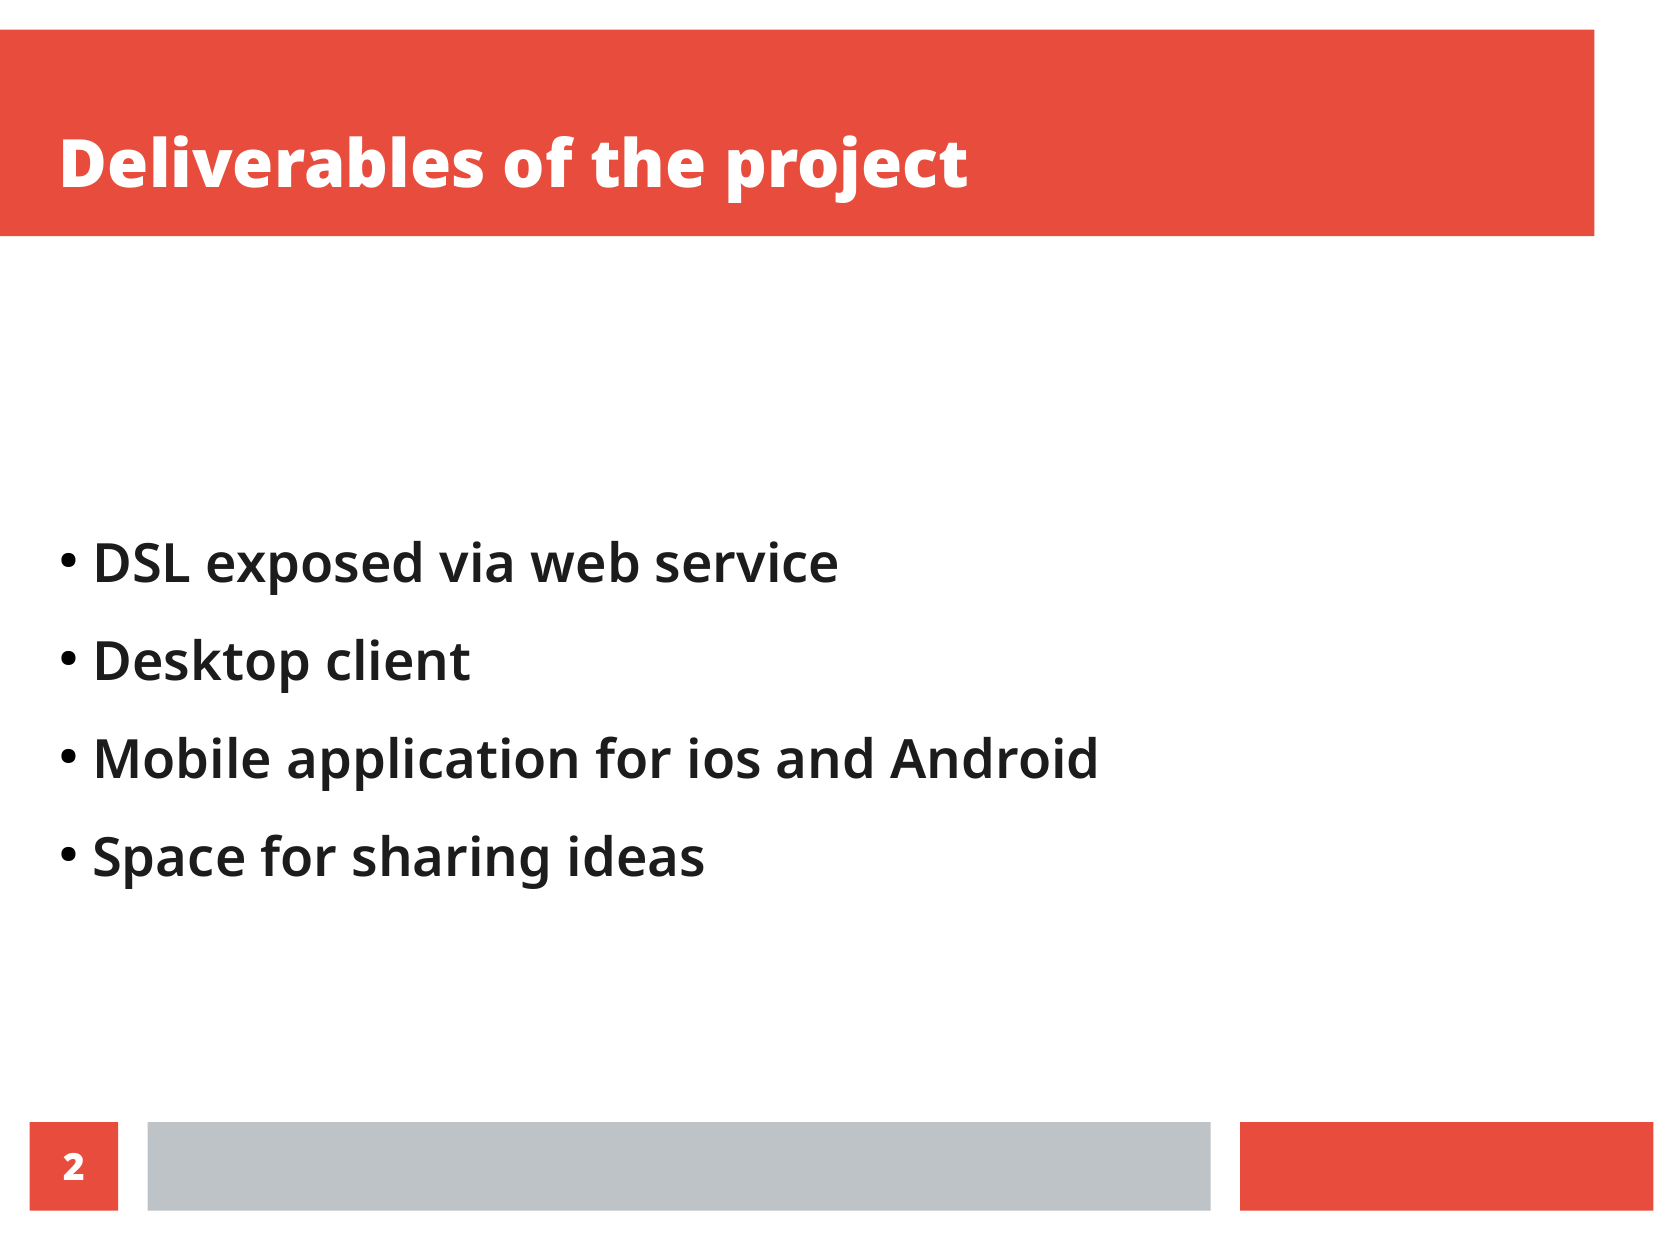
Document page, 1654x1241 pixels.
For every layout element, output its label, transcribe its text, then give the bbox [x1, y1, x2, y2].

title Deliverables of the project [59, 59, 1595, 207]
list DSL exposed via web service Desktop client Mobile application for ios and Android Space for sharing ideas [59, 324, 1565, 1093]
